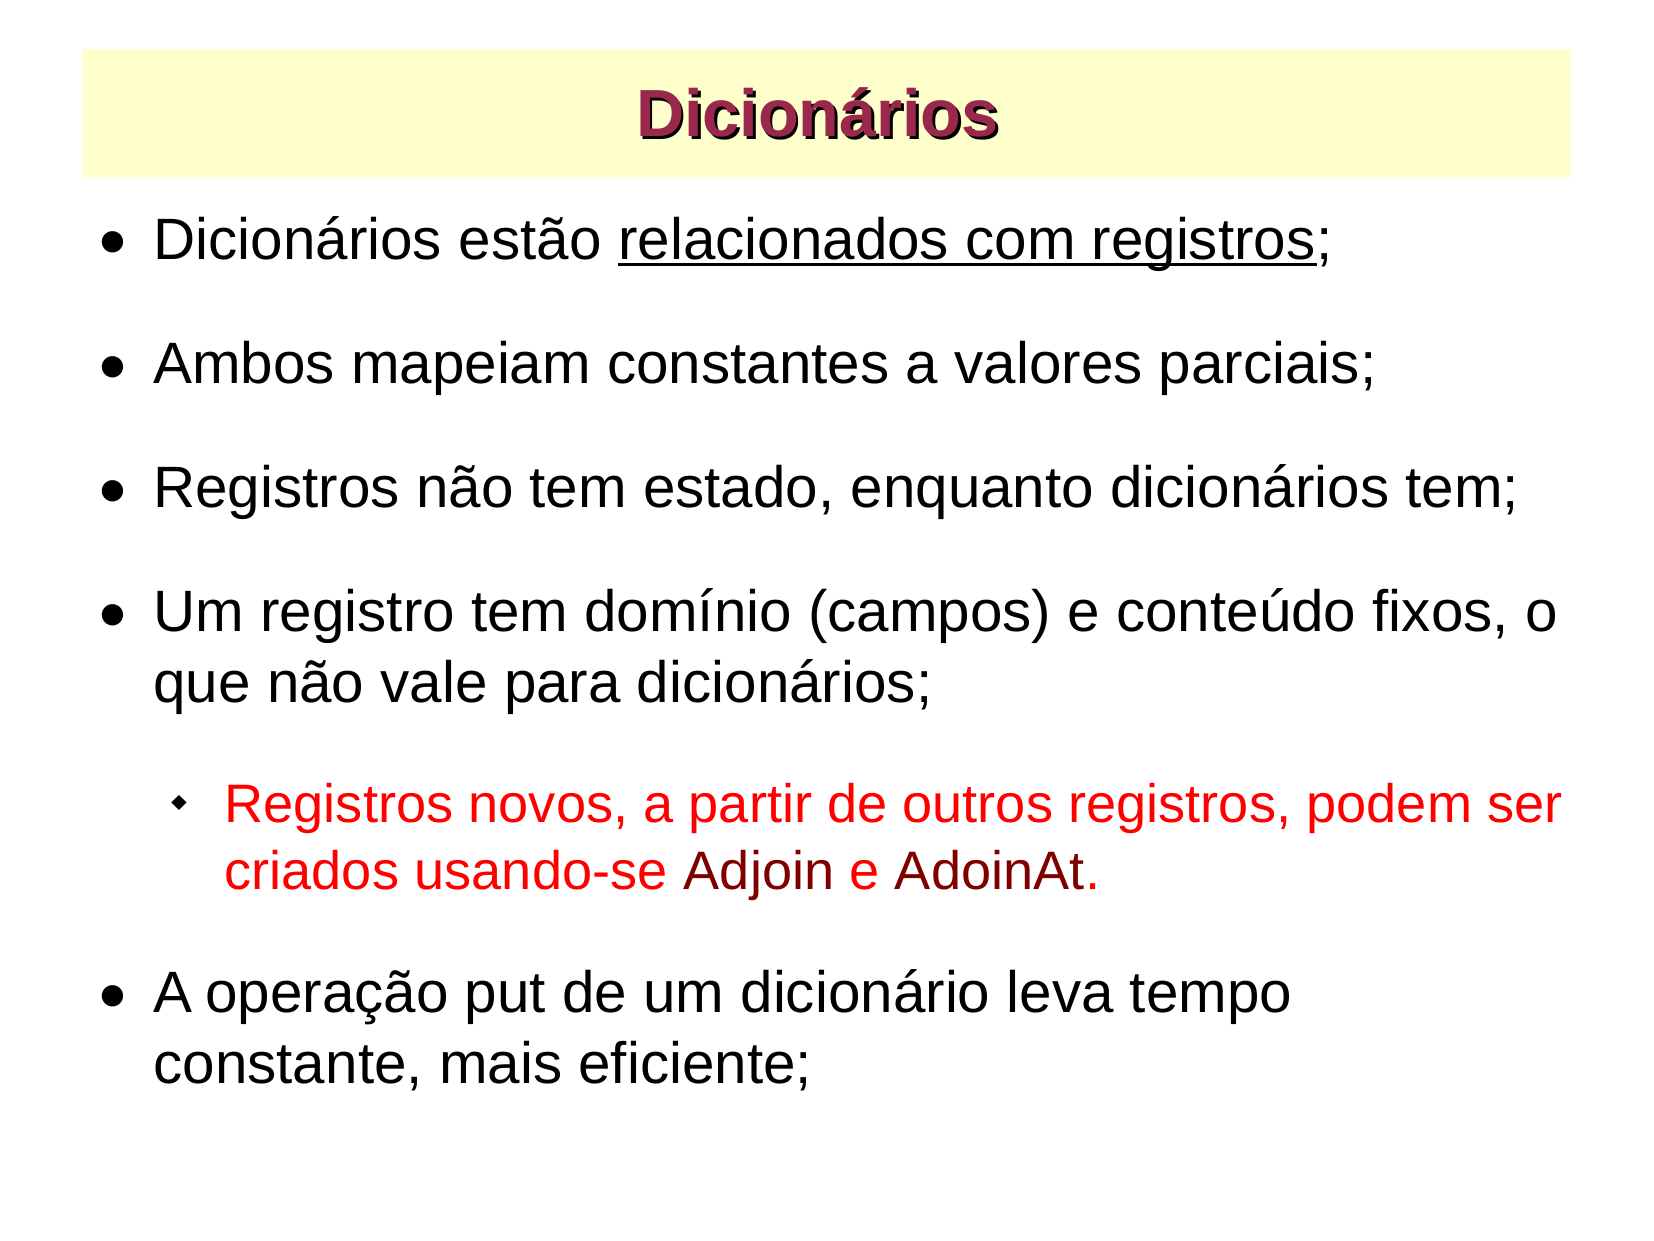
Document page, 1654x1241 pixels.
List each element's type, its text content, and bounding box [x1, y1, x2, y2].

title Dicionários [82, 49, 1571, 178]
list Dicionários estão relacionados com registros; Ambos mapeiam constantes a valores parciais; Registros não tem estado, enquanto dicionários tem; Um registro tem domínio (campos) e conteúdo fixos, o que não vale para dicionários; Registros novos, a partir de outros registros, podem ser criados usando-se Adjoin e AdoinAt. A operação put de um dicionário leva tempo constante, mais eficiente; [82, 206, 1571, 1152]
